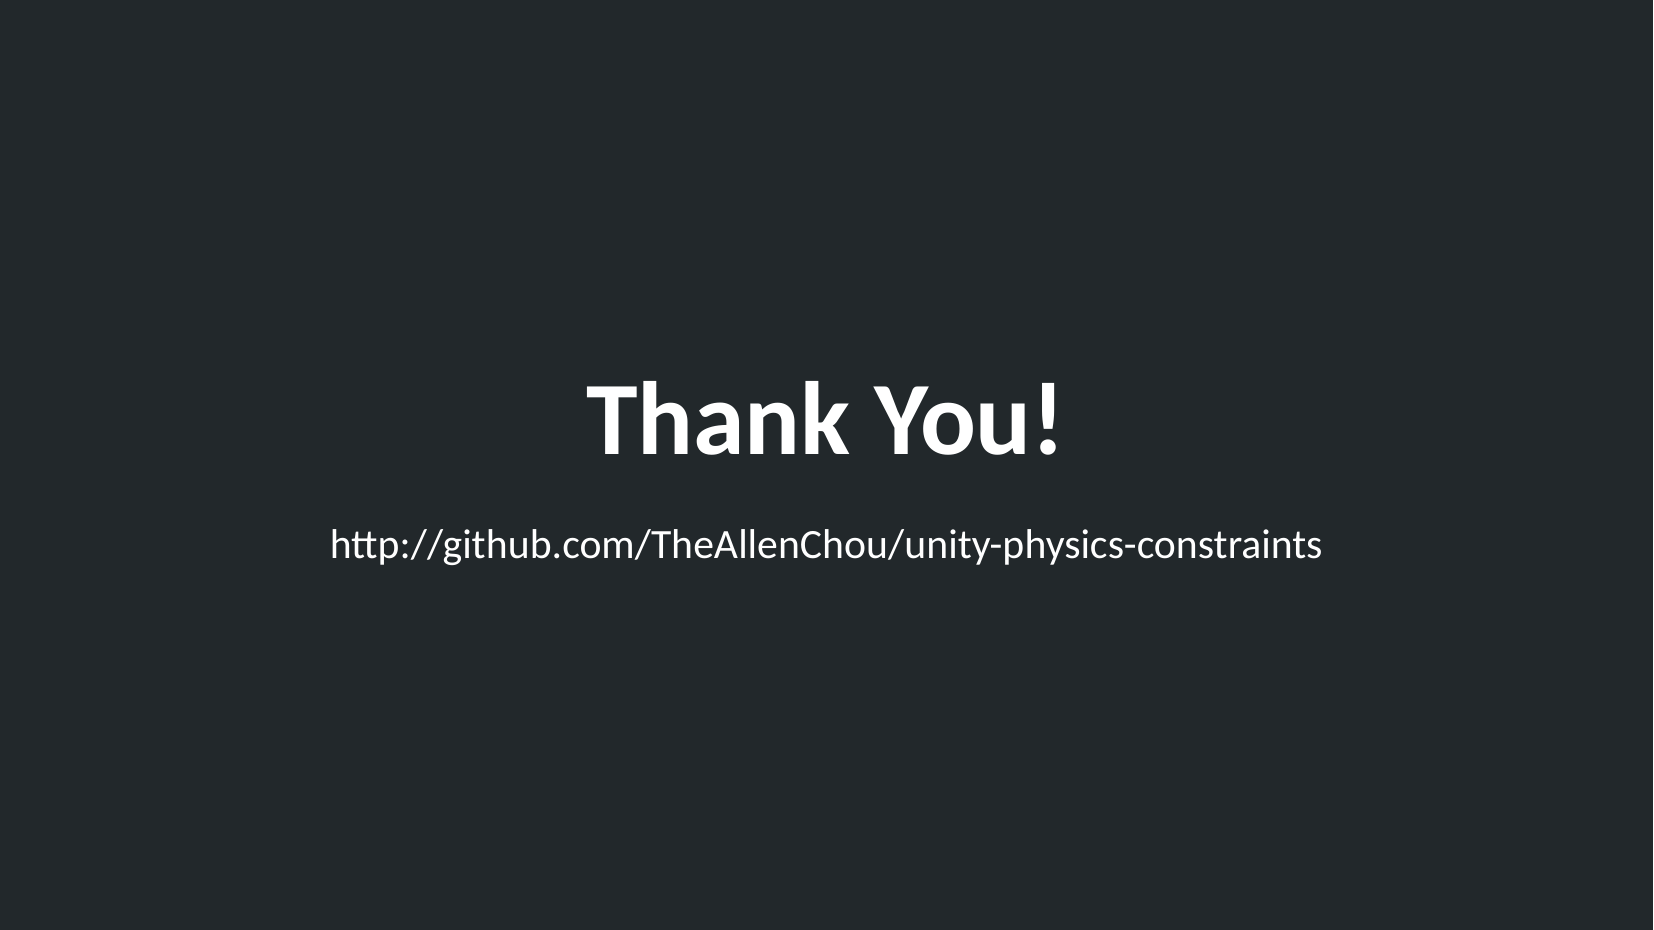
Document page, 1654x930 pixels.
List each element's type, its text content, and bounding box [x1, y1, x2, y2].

text_box http://github.com/TheAllenChou/unity-physics-constraints [302, 519, 1351, 613]
text_box Thank You! [571, 368, 1082, 488]
